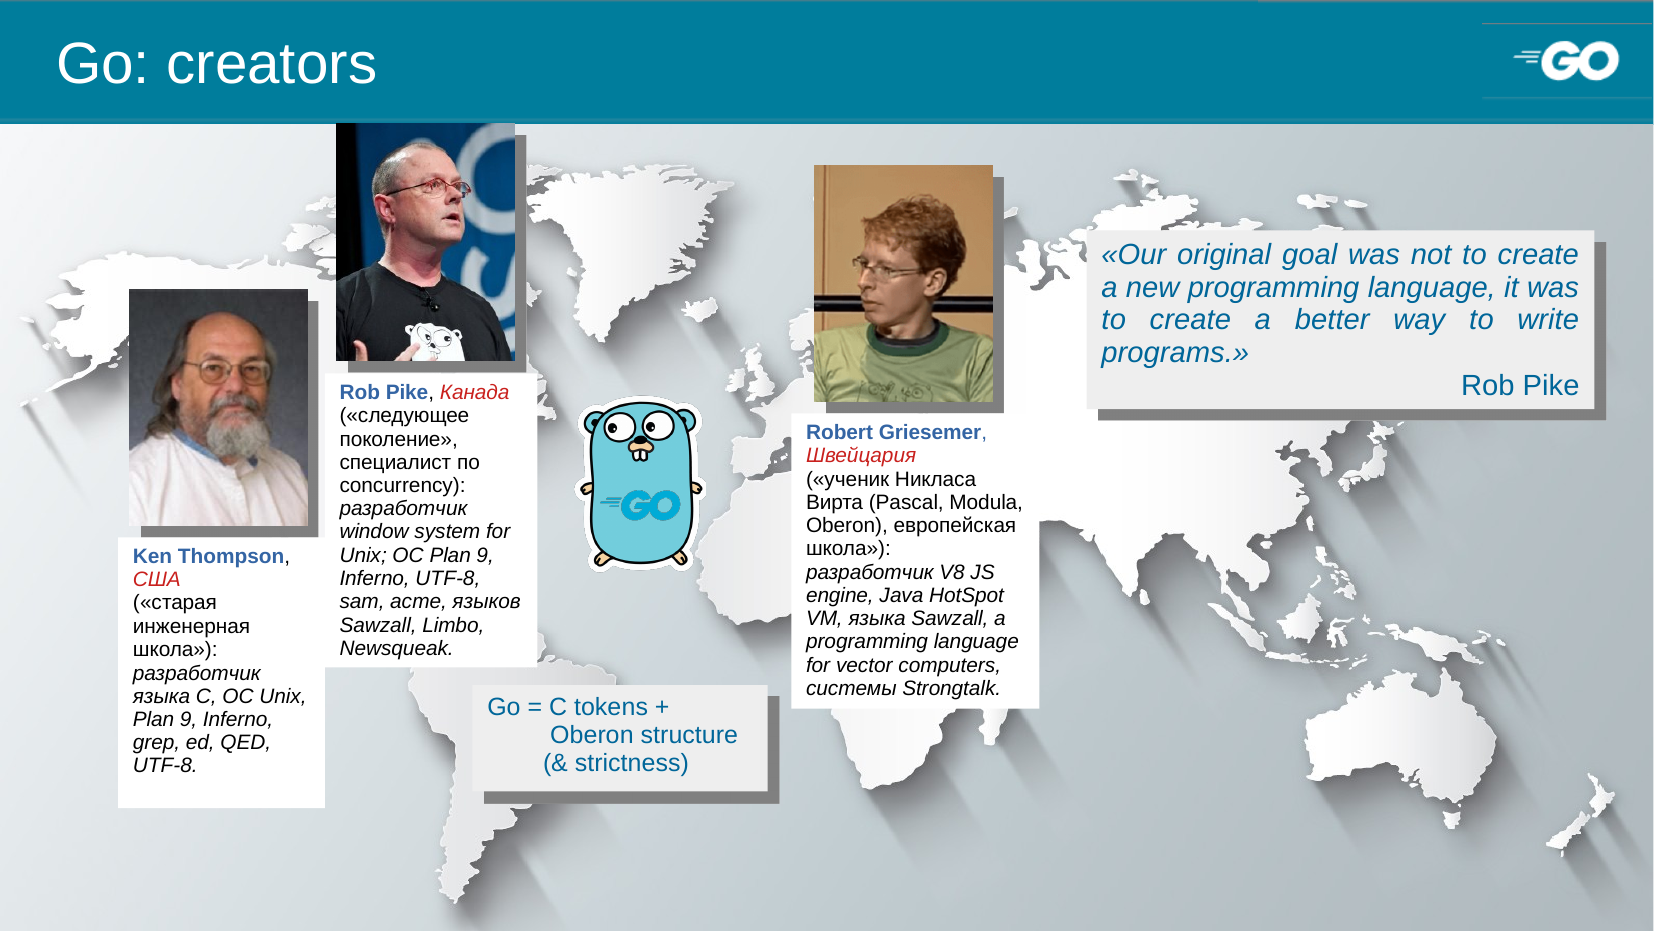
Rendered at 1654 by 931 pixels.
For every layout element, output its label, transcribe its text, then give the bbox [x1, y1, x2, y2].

text_box Go: creators [41, 23, 1495, 104]
picture [1542, 41, 1619, 81]
text_box Rob Pike, Канада («следующее поколение», специалист по concurrency): разработчик window system for Unix; ОС Plan 9, Inferno, UTF-8, sam, acme, языков Sawzall, Limbo, Newsqueak. [324, 373, 538, 668]
text_box Ken Thompson, США («старая инженерная школа»): разработчик языка C, ОС Unix, Plan 9, Inferno, grep, ed, QED, UTF-8. [118, 537, 325, 809]
picture [0, 124, 1654, 931]
text_box Go = C tokens + Oberon structure (& strictness) [472, 685, 768, 792]
text_box Robert Griesemer, Швейцария («ученик Никласа Вирта (Pascal, Modula, Oberon), европейская школа»): разработчик V8 JS engine, Java HotSpot VM, языка Sawzall, a programming language for vector computers, системы Strongtalk. [791, 413, 1040, 709]
text_box «Our original goal was not to create a new programming language, it was to create a better way to write programs.» Rob Pike [1086, 230, 1595, 410]
